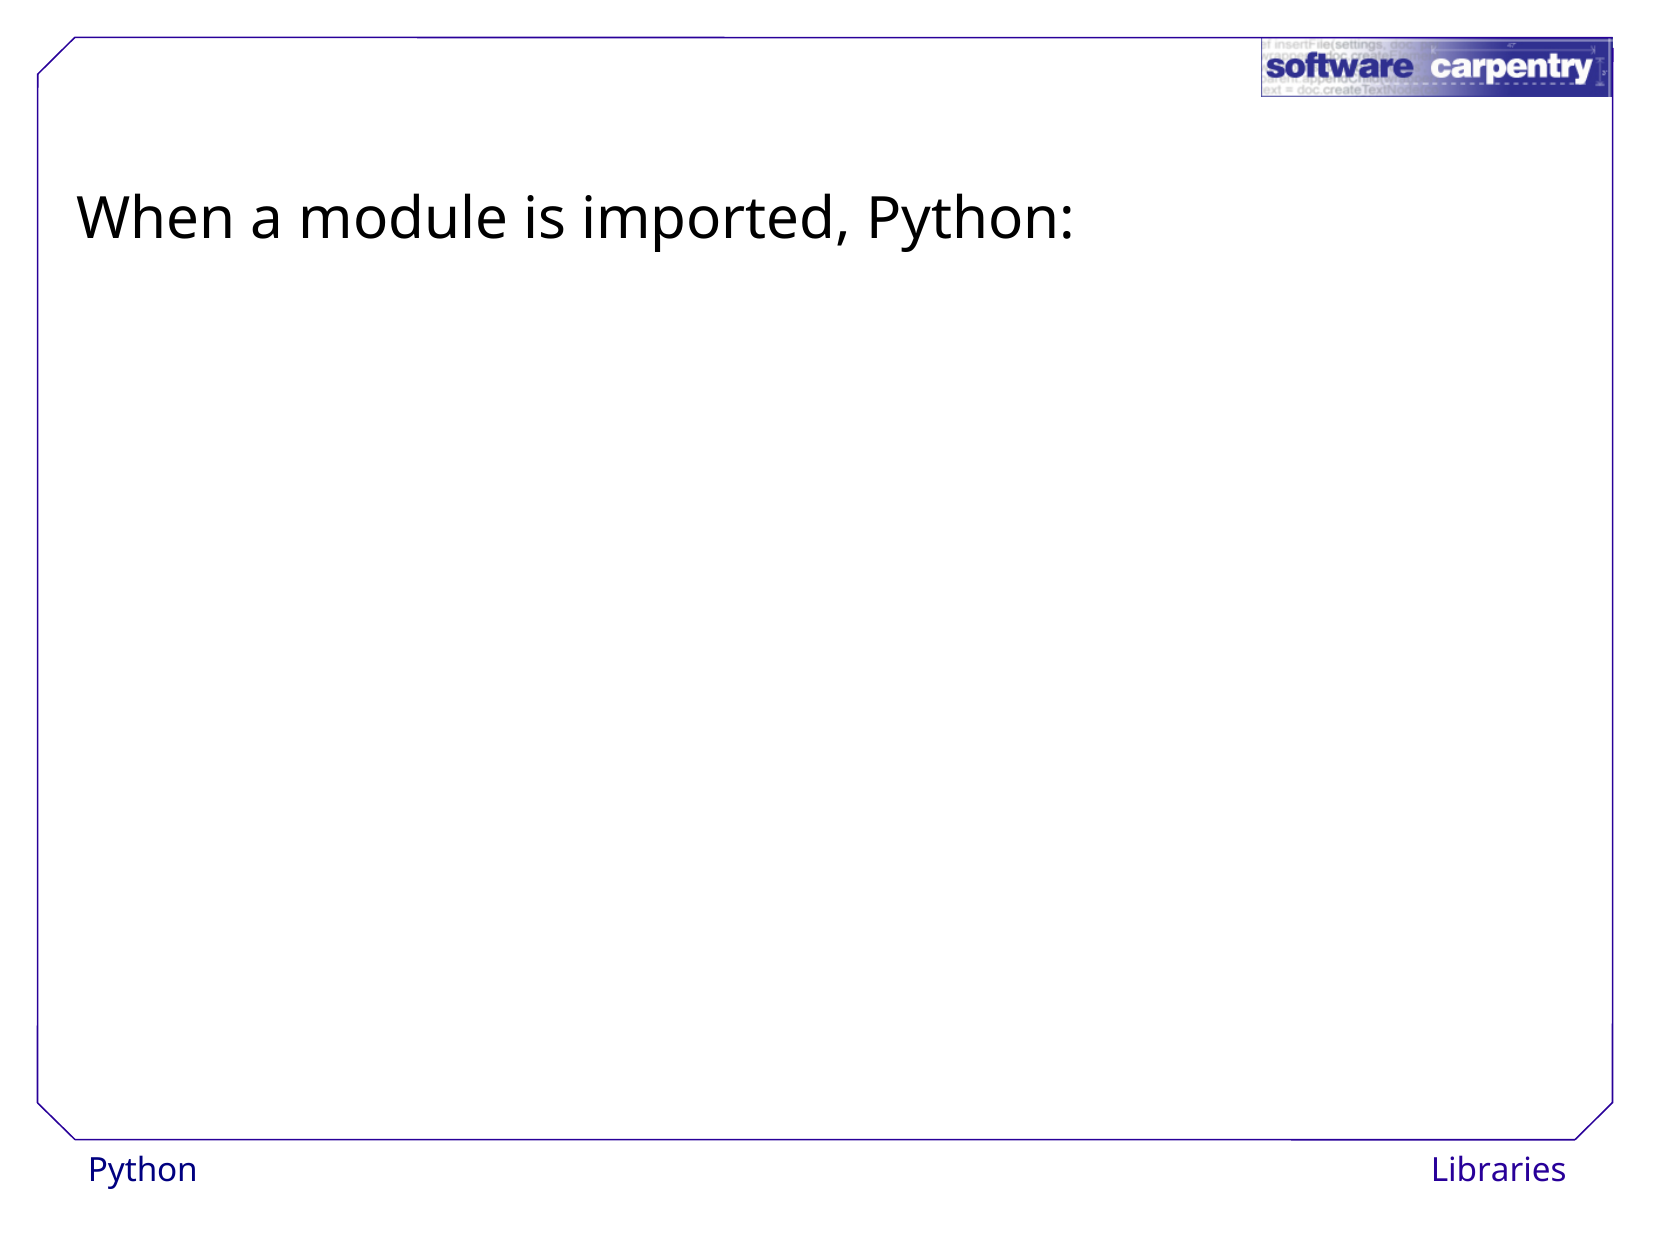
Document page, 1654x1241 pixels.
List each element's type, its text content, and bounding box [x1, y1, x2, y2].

text_box When a module is imported, Python: [61, 138, 1240, 259]
picture [1261, 39, 1613, 97]
